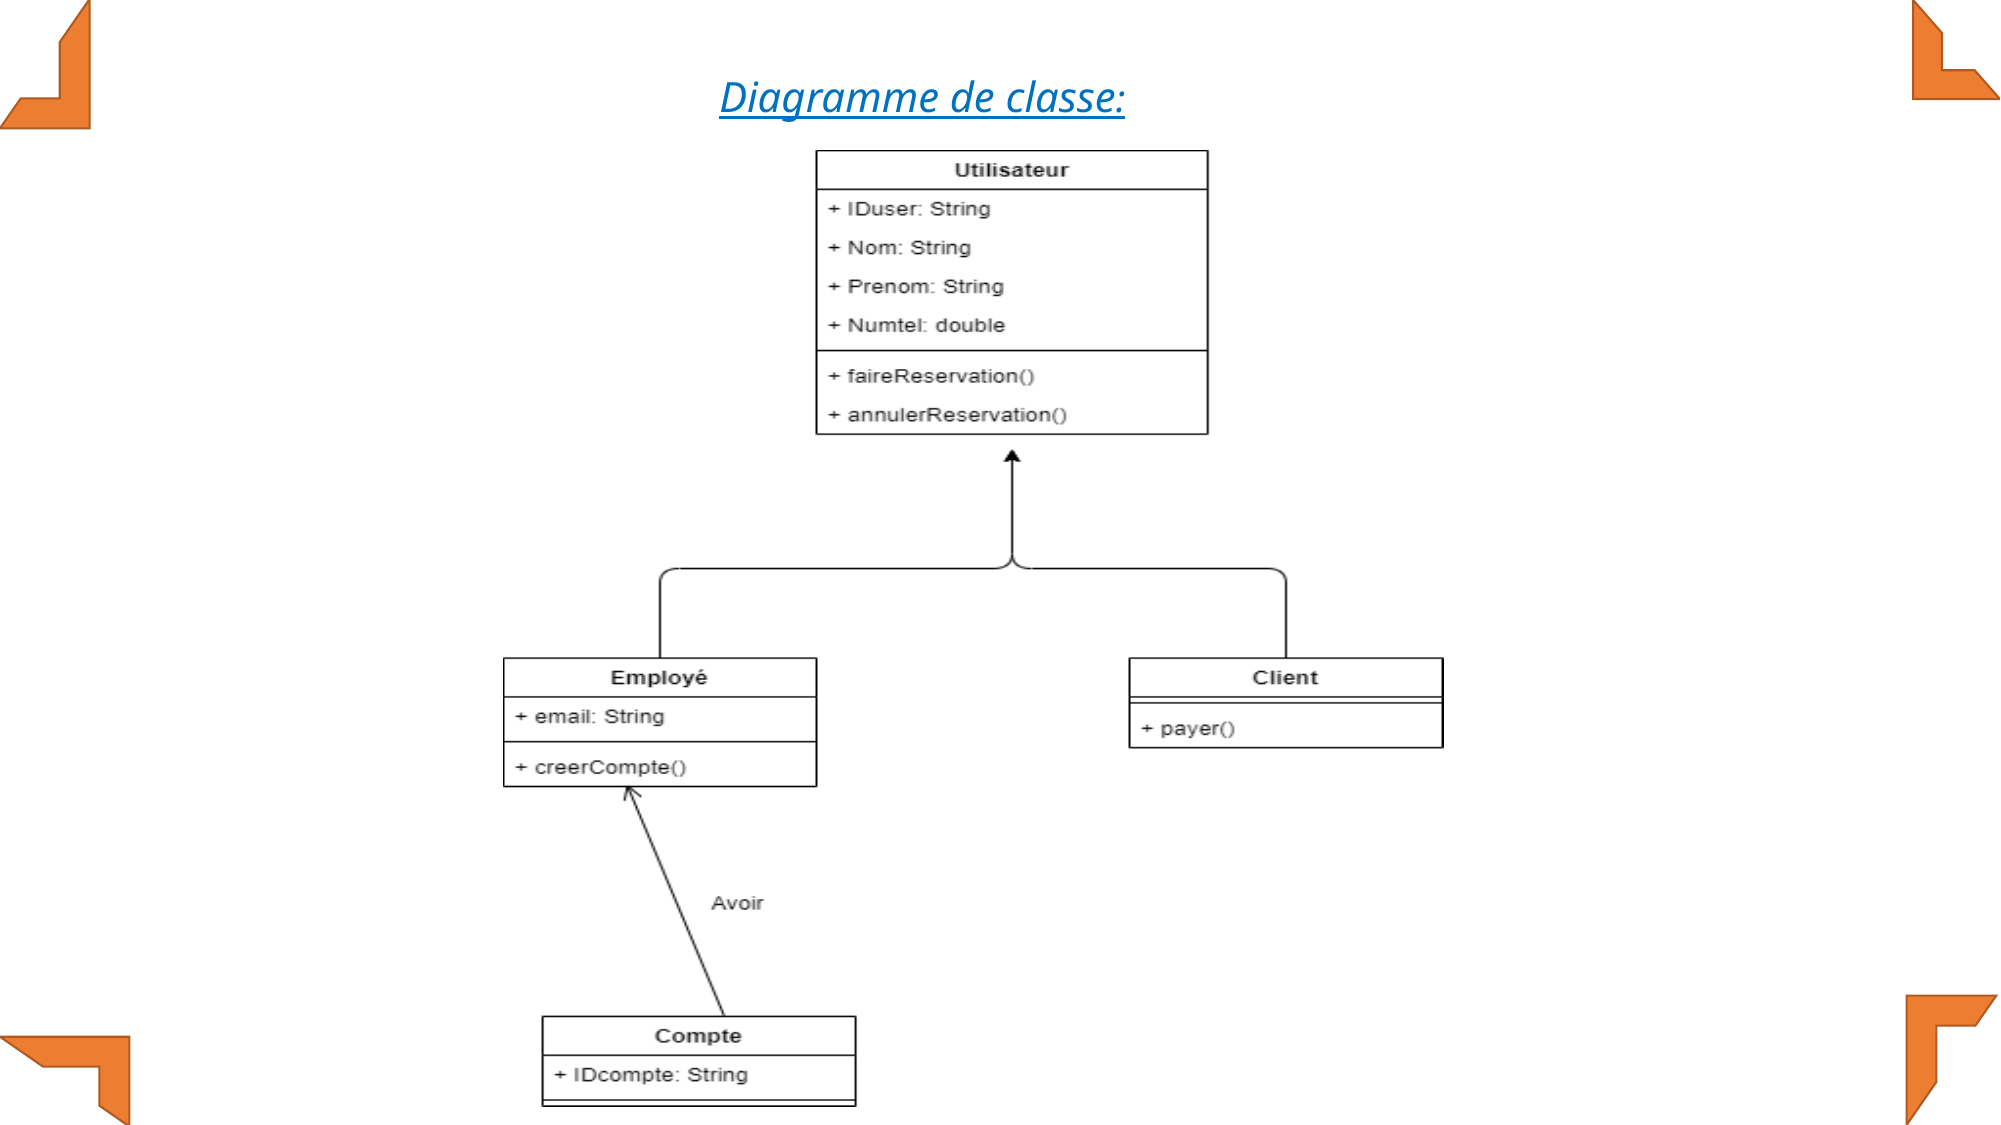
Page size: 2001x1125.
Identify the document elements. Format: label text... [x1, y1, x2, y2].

text_box Diagramme de classe: [704, 63, 1272, 130]
text_box [0, 0, 90, 129]
text_box [1913, 0, 2000, 100]
picture [503, 150, 1444, 1107]
text_box [1906, 995, 1997, 1125]
text_box [0, 1036, 130, 1125]
